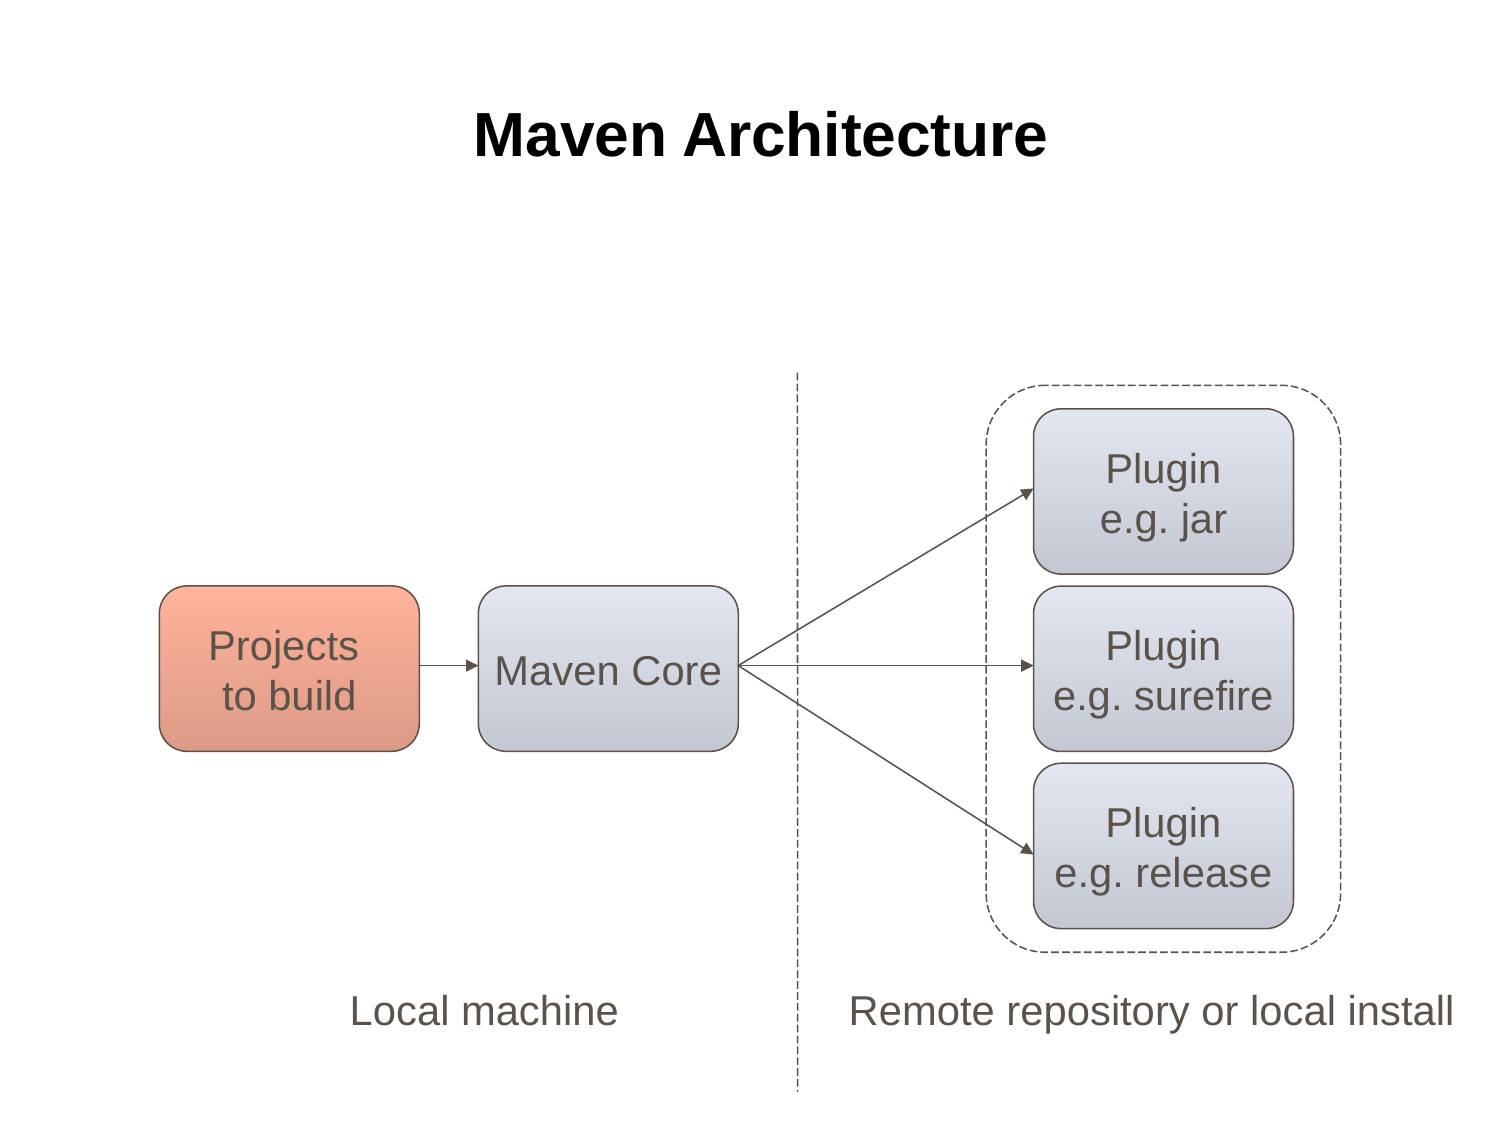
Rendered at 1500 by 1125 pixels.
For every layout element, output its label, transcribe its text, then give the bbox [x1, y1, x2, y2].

text_box Projects to build [159, 585, 420, 752]
text_box Plugin e.g. surefire [1033, 586, 1294, 752]
text_box Local machine [171, 975, 797, 1042]
text_box Plugin e.g. jar [1033, 408, 1294, 575]
text_box Maven Core [478, 585, 739, 752]
title Maven Architecture [75, 44, 1425, 177]
text_box Plugin e.g. release [1033, 763, 1294, 929]
text_box Remote repository or local install [797, 975, 1500, 1042]
